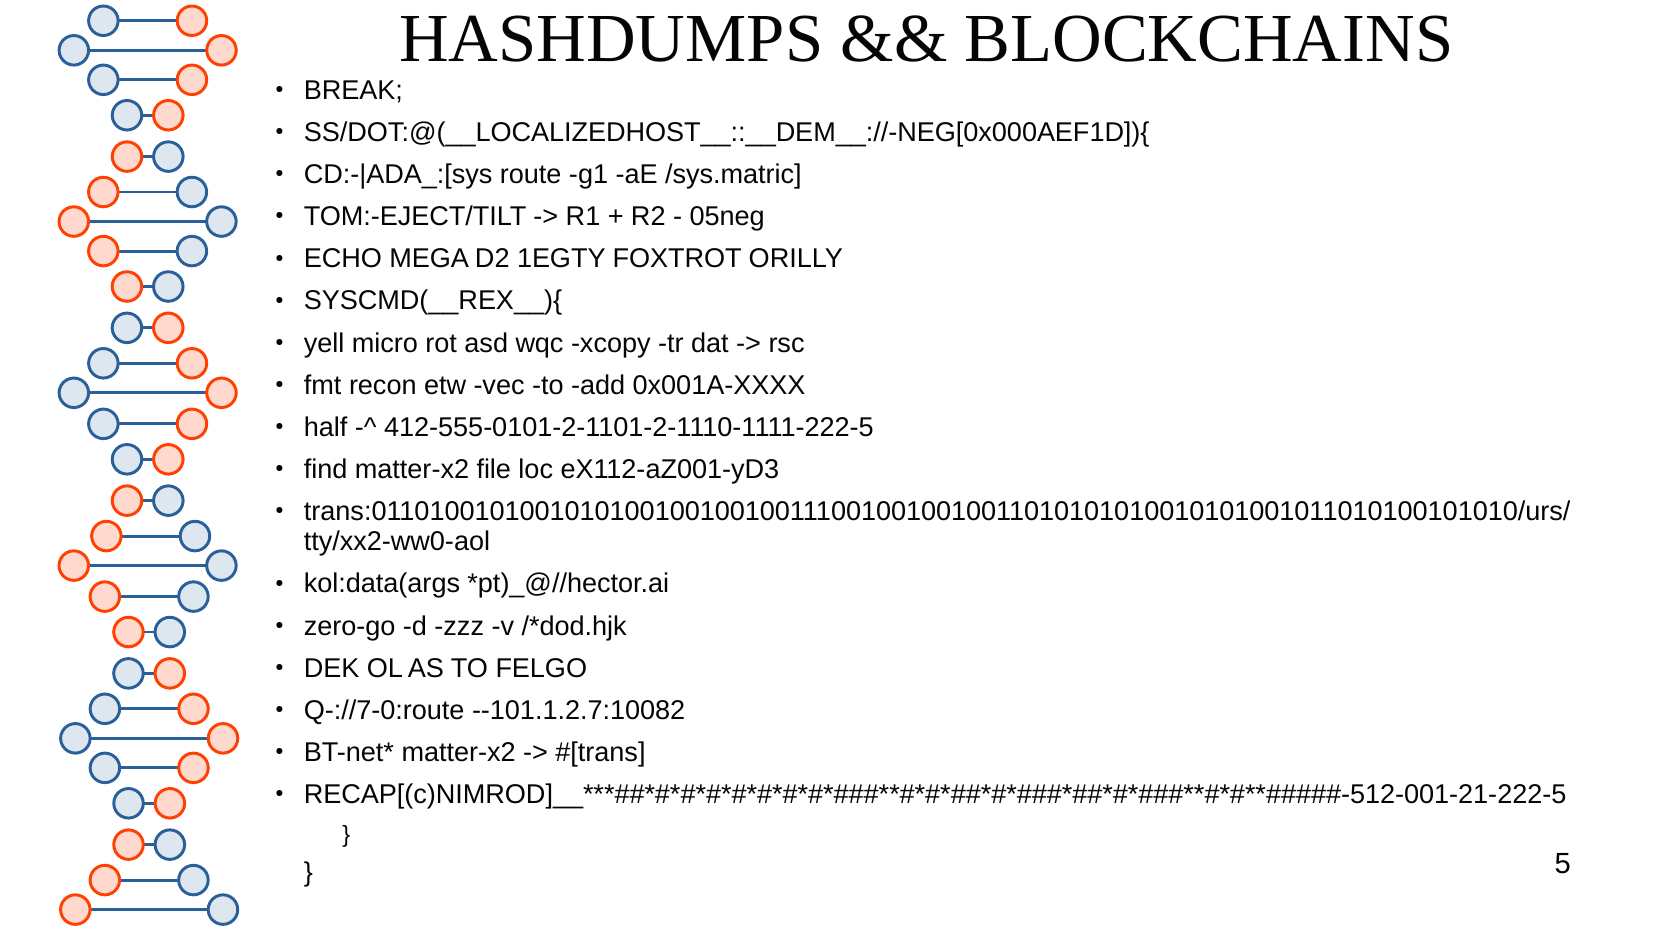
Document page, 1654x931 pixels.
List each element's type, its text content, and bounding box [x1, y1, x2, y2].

title HASHDUMPS && BLOCKCHAINS [262, 0, 1592, 77]
list BREAK; SS/DOT:@(__LOCALIZEDHOST__::__DEM__://-NEG[0x000AEF1D]){ CD:-|ADA_:[sys route -g1 -aE /sys.matric] TOM:-EJECT/TILT -> R1 + R2 - 05neg ECHO MEGA D2 1EGTY FOXTROT ORILLY SYSCMD(__REX__){ yell micro rot asd wqc -xcopy -tr dat -> rsc fmt recon etw -vec -to -add 0x001A-XXXX half -^ 412-555-0101-2-1101-2-1110-1111-222-5 find matter-x2 file loc eX112-aZ001-yD3 trans:01101001010010101001001001001110010010010011010101010010101001011010100101010/urs/tty/xx2-ww0-aol kol:data(args *pt)_@//hector.ai zero-go -d -zzz -v /*dod.hjk DEK OL AS TO FELGO Q-://7-0:route --101.1.2.7:10082 BT-net* matter-x2 -> #[trans] RECAP[(c)NIMROD]__***##*#*#*#*#*#*#*#*###**#*#*##*#*###*##*#*###**#*#**#####-512-001-21-222-5 } } [265, 75, 1595, 901]
